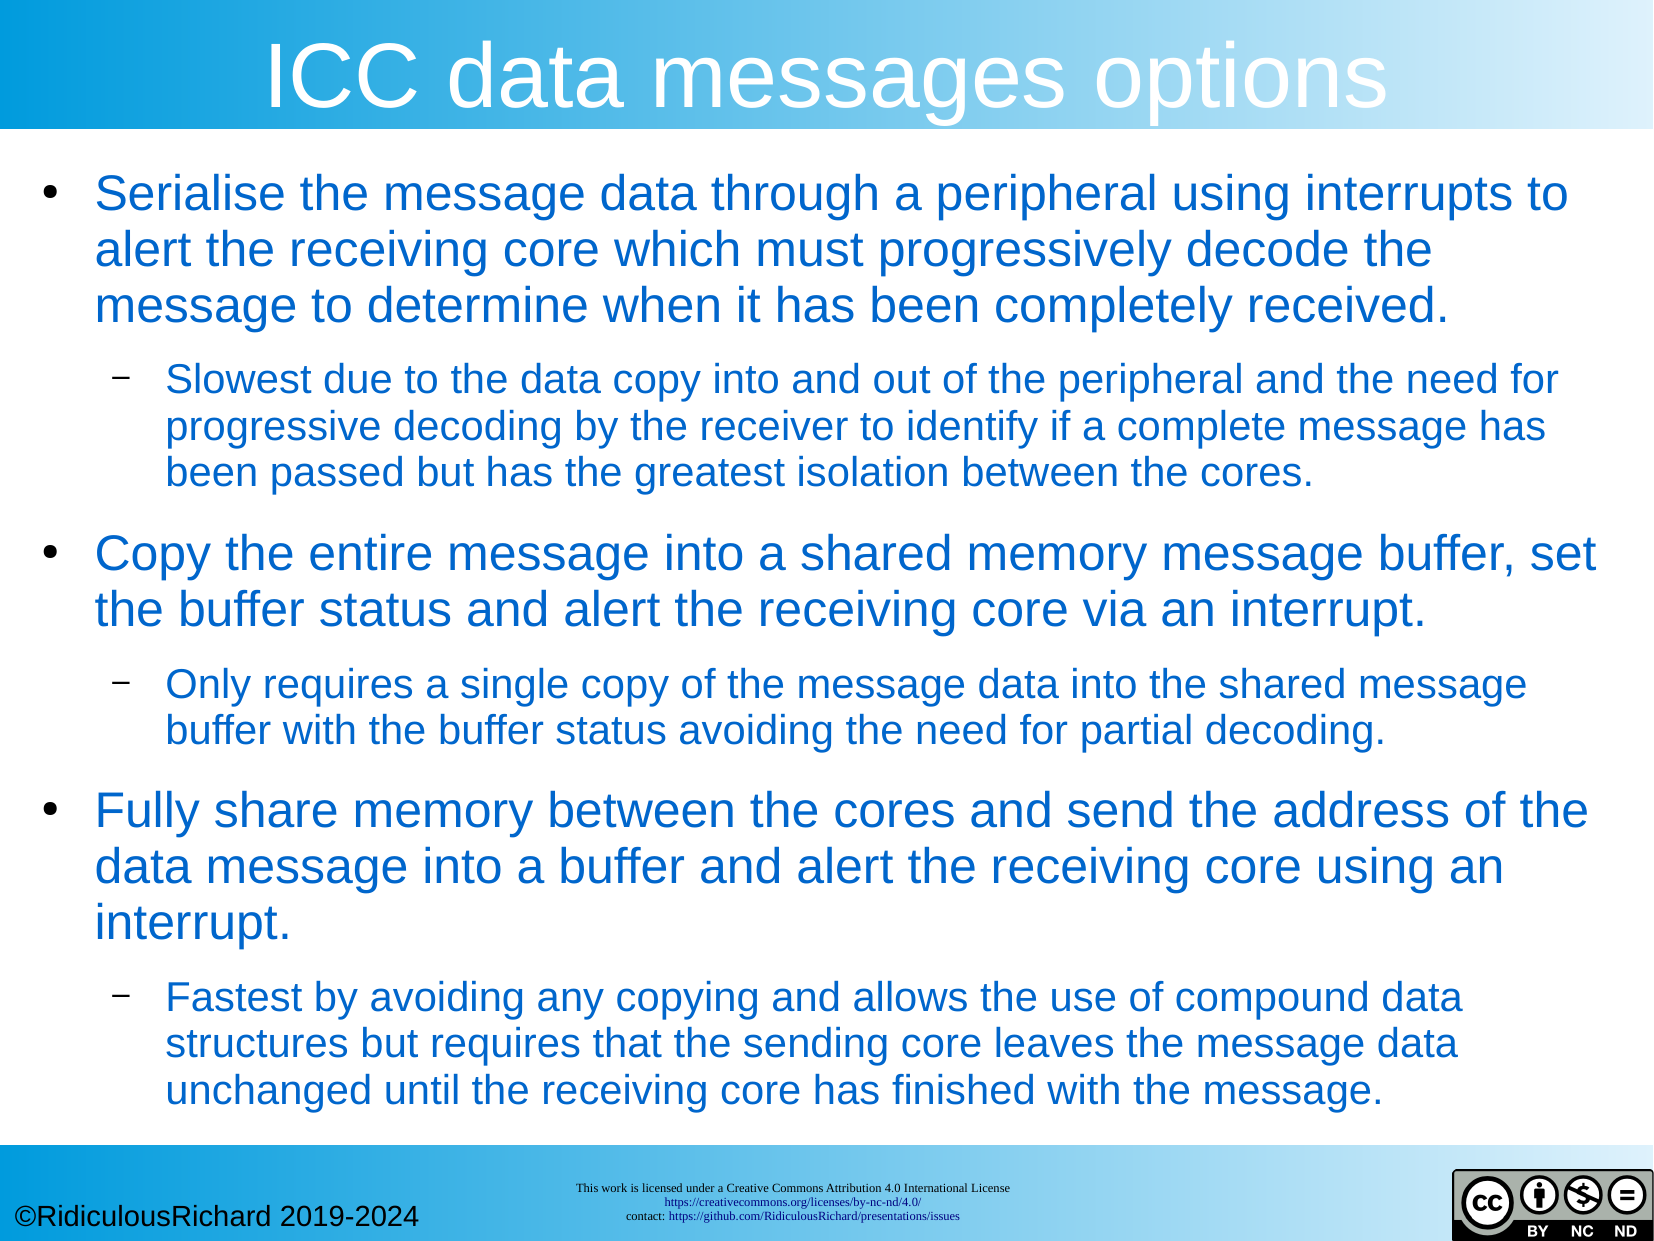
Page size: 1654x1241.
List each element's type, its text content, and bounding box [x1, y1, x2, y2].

picture [1452, 1169, 1654, 1241]
list Serialise the message data through a peripheral using interrupts to alert the receiving core which must progressively decode the message to determine when it has been completely received. Slowest due to the data copy into and out of the peripheral and the need for progressive decoding by the receiver to identify if a complete message has been passed but has the greatest isolation between the cores. Copy the entire message into a shared memory message buffer, set the buffer status and alert the receiving core via an interrupt. Only requires a single copy of the message data into the shared message buffer with the buffer status avoiding the need for partial decoding. Fully share memory between the cores and send the address of the data message into a buffer and alert the receiving core using an interrupt. Fastest by avoiding any copying and allows the use of compound data structures but requires that the sending core leaves the message data unchanged until the receiving core has finished with the message. [23, 165, 1630, 1123]
title ICC data messages options [82, 23, 1571, 129]
picture [138, 1146, 142, 1241]
